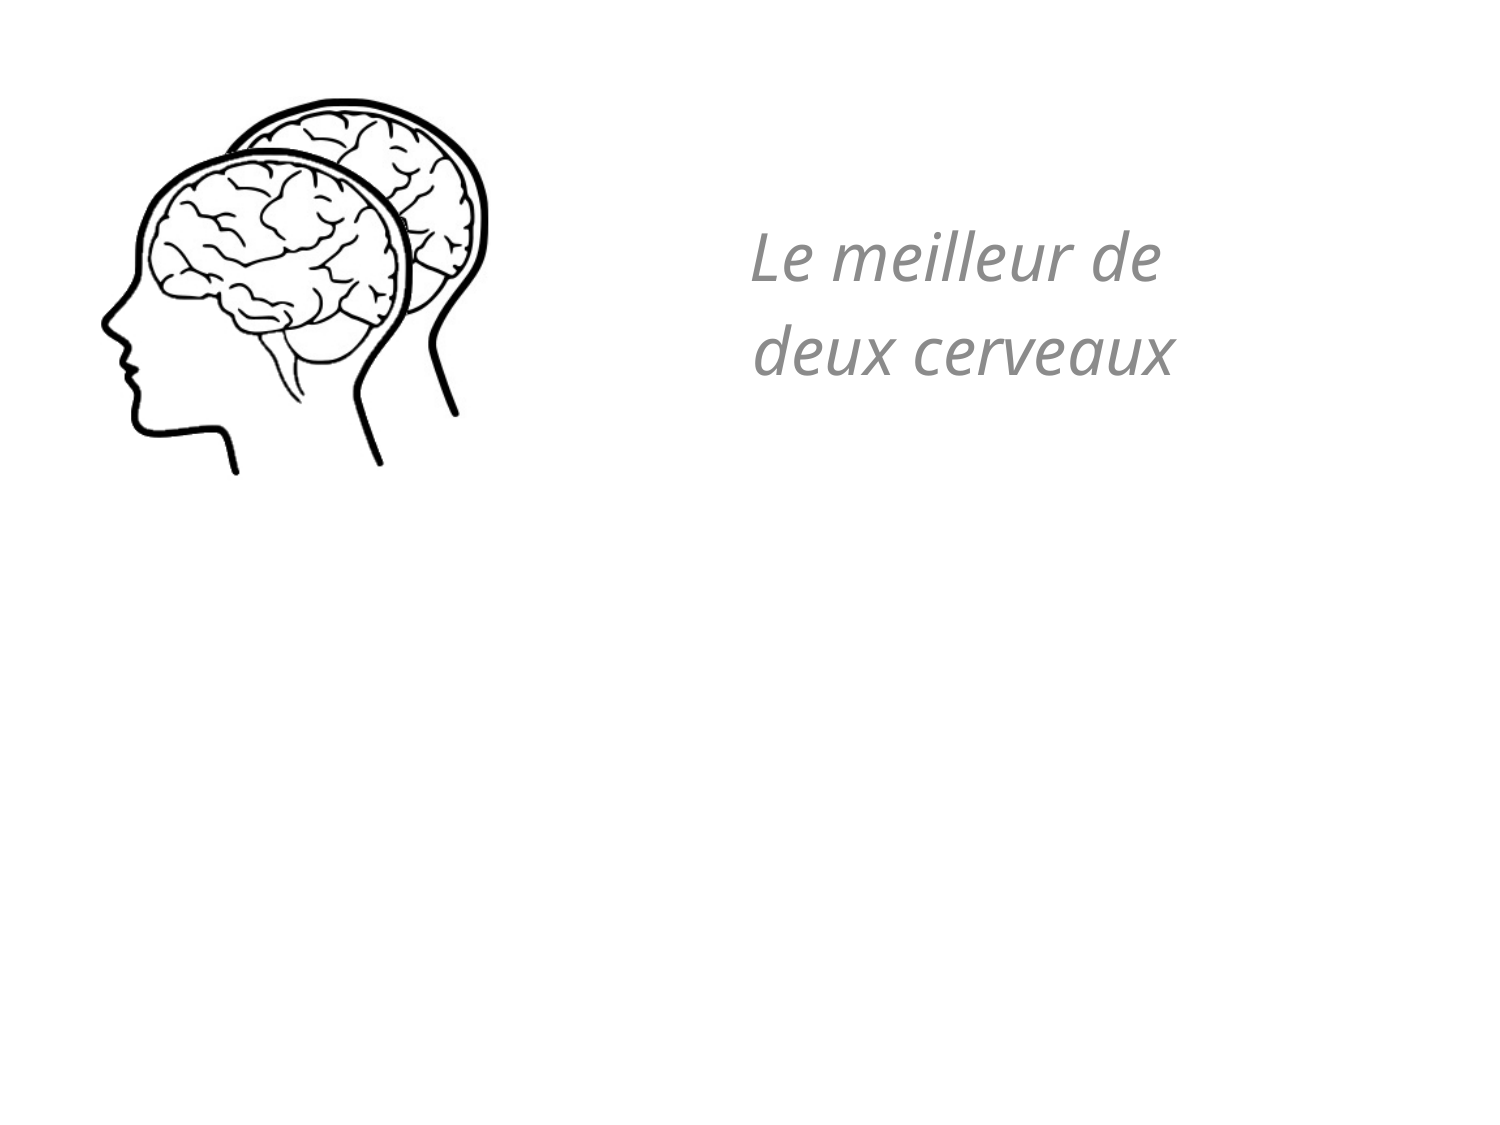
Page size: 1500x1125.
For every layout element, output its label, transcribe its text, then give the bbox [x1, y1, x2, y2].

text_box Le meilleur de deux cerveaux [506, 66, 1424, 538]
picture [100, 96, 491, 486]
